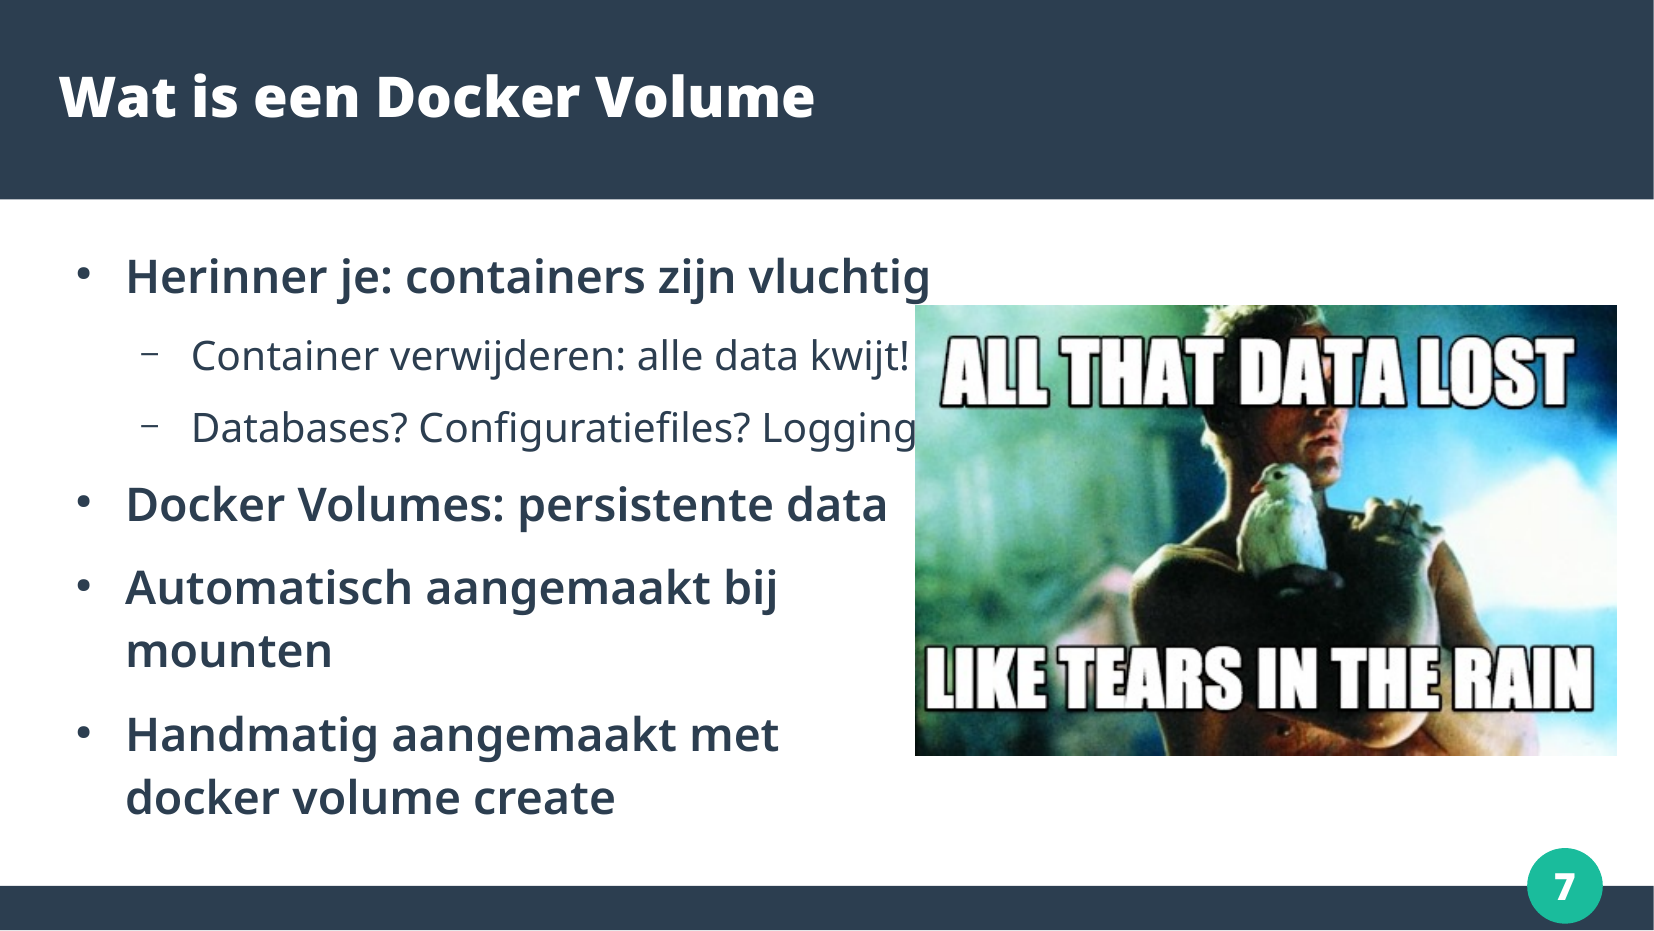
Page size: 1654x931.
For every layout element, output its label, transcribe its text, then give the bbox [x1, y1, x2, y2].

title Wat is een Docker Volume [59, 37, 1595, 156]
list Herinner je: containers zijn vluchtig Container verwijderen: alle data kwijt! Databases? Configuratiefiles? Logging? Docker Volumes: persistente data Automatisch aangemaakt bij mounten Handmatig aangemaakt met docker volume create [59, 243, 945, 864]
picture [915, 305, 1617, 757]
